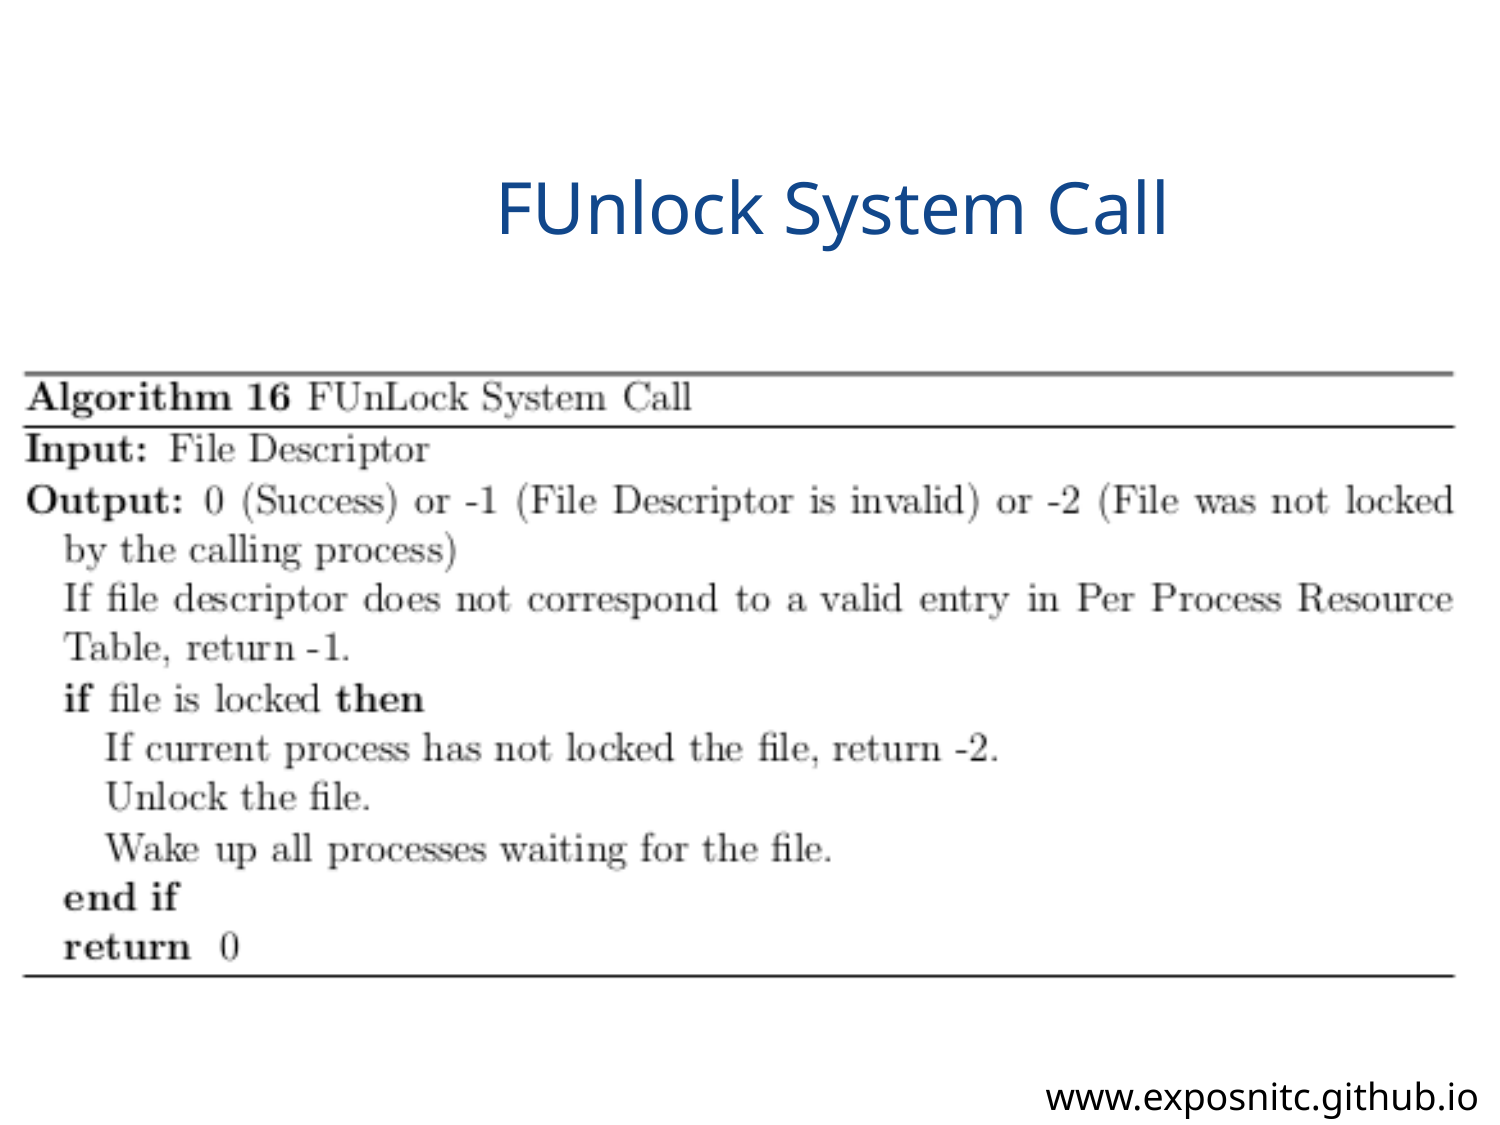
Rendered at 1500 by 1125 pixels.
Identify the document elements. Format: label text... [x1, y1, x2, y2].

picture [0, 349, 1500, 1004]
title FUnlock System Call [225, 149, 1440, 263]
text_box www.exposnitc.github.io [1025, 1065, 1500, 1125]
